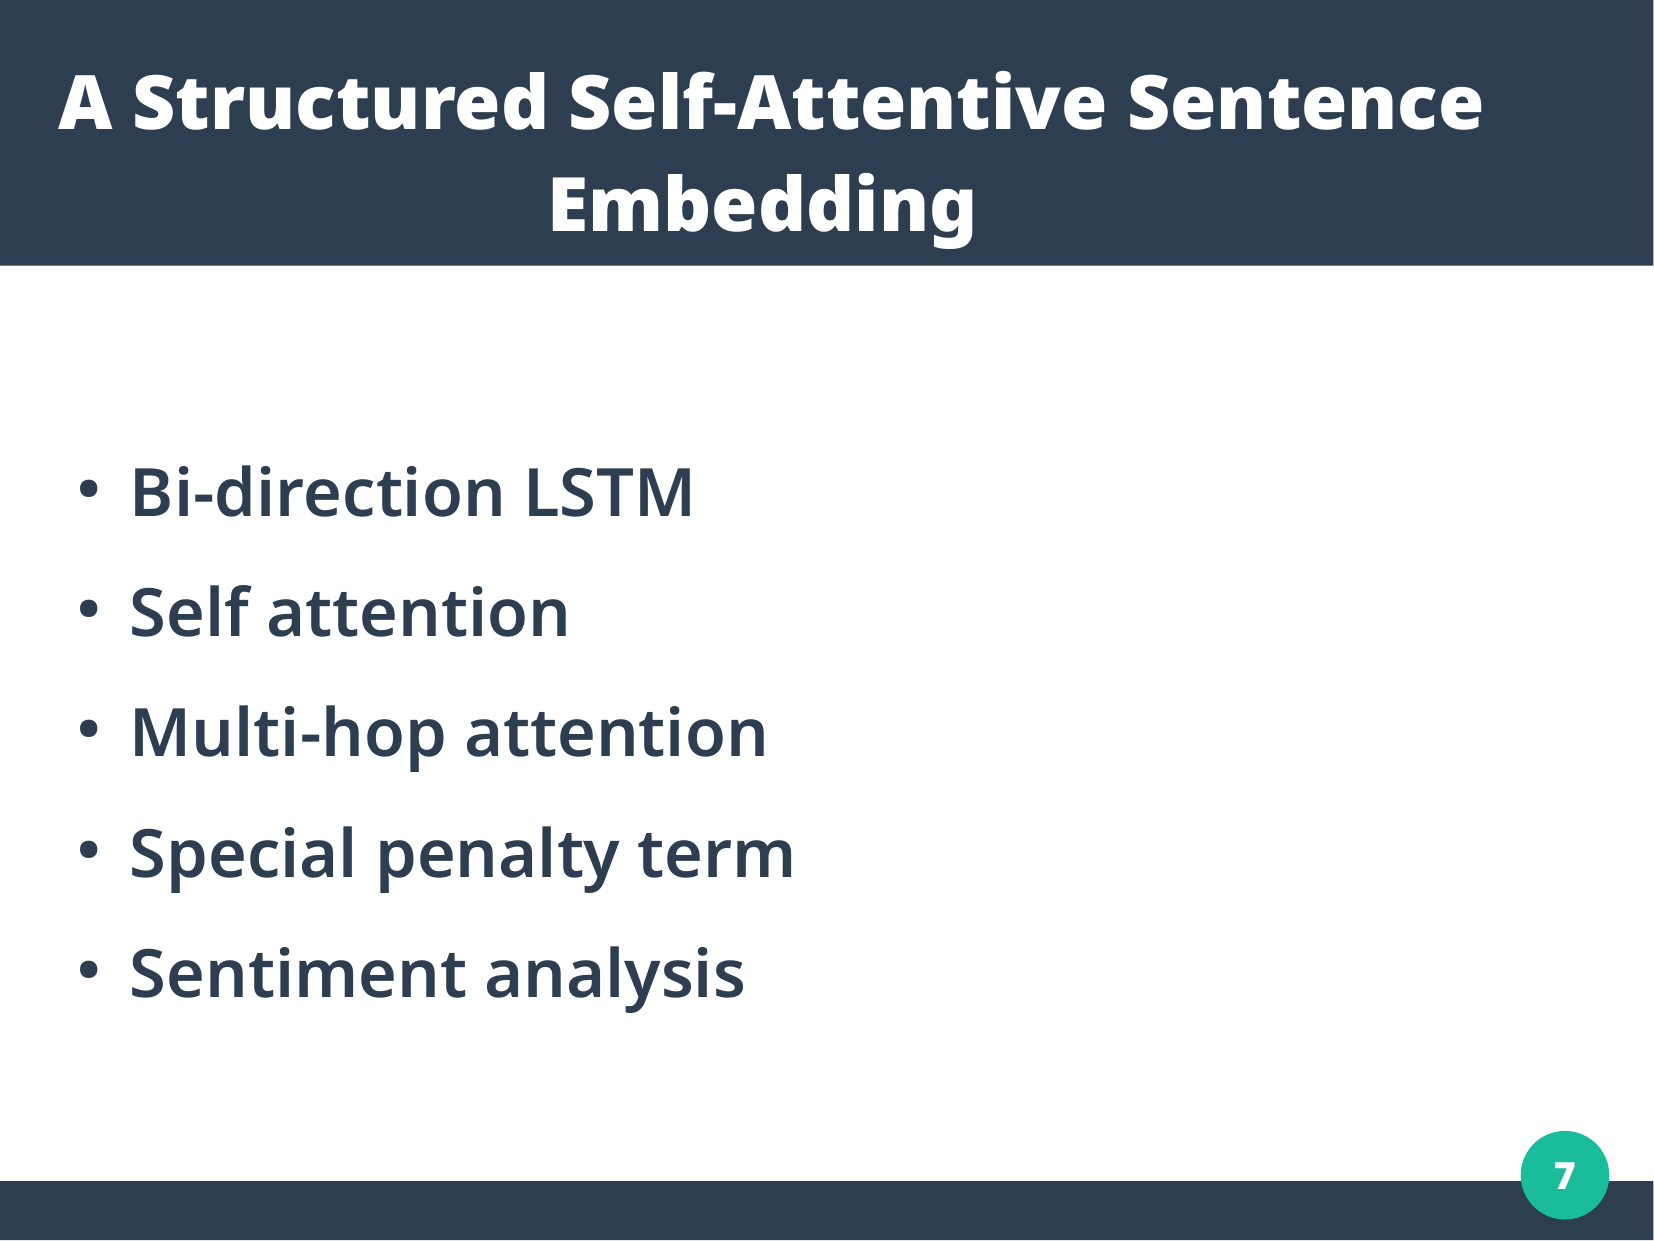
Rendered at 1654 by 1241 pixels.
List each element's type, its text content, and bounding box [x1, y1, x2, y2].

list Bi-direction LSTM Self attention Multi-hop attention Special penalty term Sentiment analysis [59, 324, 1595, 1152]
title A Structured Self-Attentive Sentence Embedding [59, 49, 1595, 207]
